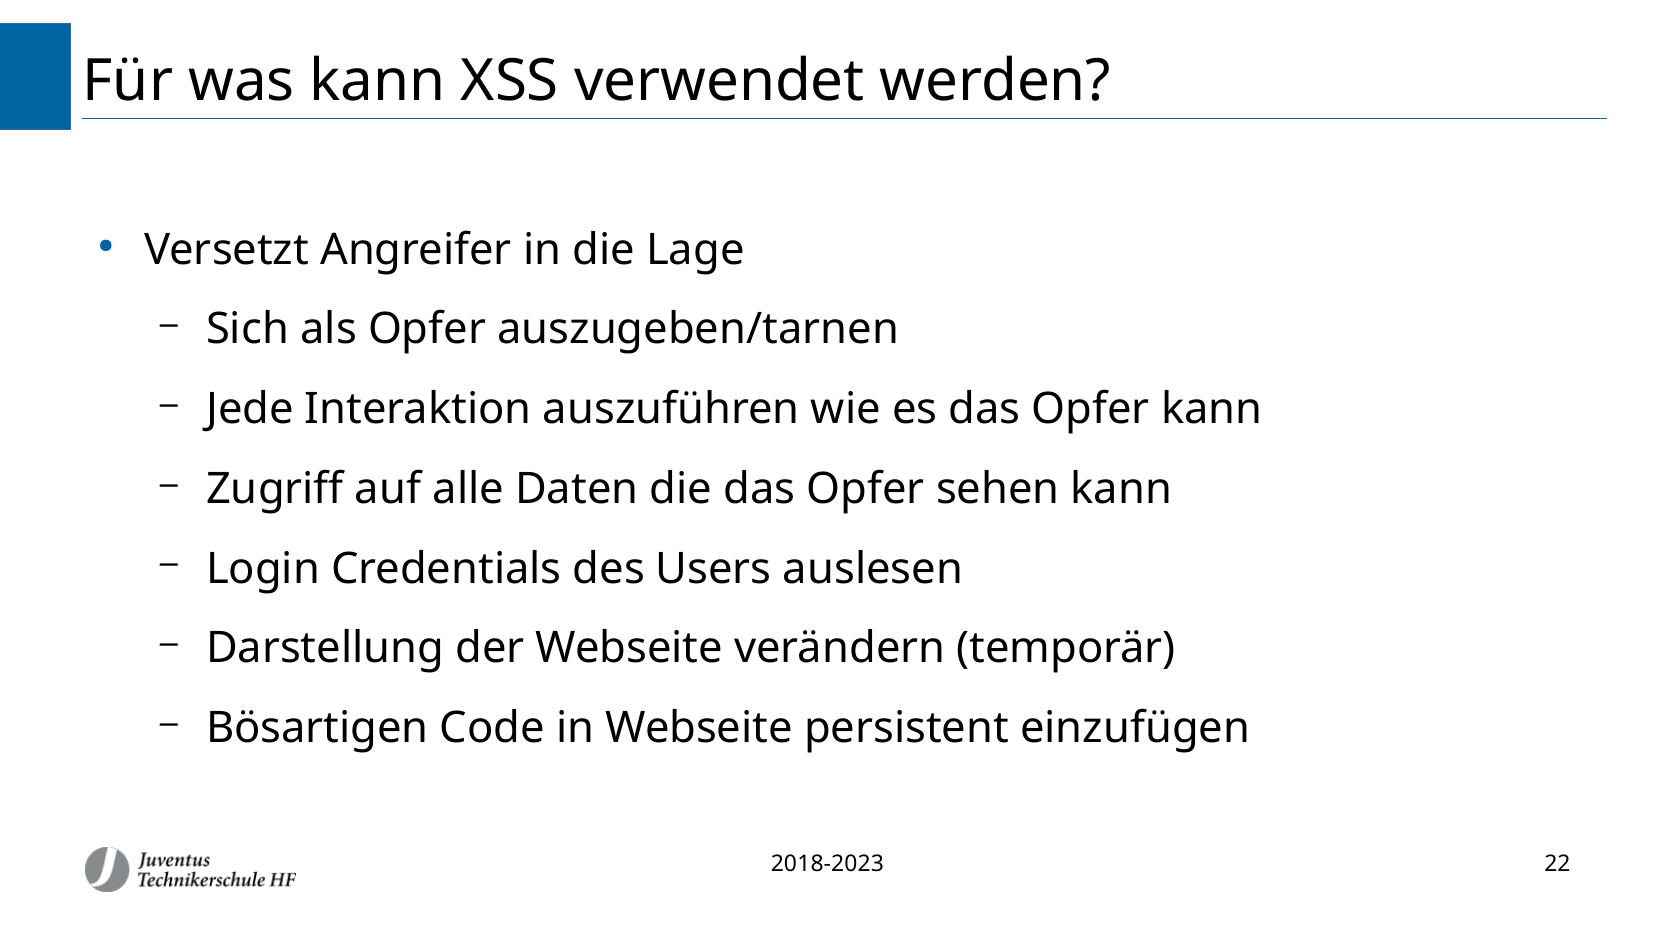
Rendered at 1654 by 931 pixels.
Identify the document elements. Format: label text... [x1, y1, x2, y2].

list Versetzt Angreifer in die Lage Sich als Opfer auszugeben/tarnen Jede Interaktion auszuführen wie es das Opfer kann Zugriff auf alle Daten die das Opfer sehen kann Login Credentials des Users auslesen Darstellung der Webseite verändern (temporär) Bösartigen Code in Webseite persistent einzufügen [82, 217, 1571, 758]
picture [85, 847, 296, 892]
title Für was kann XSS verwendet werden? [82, 37, 1571, 119]
